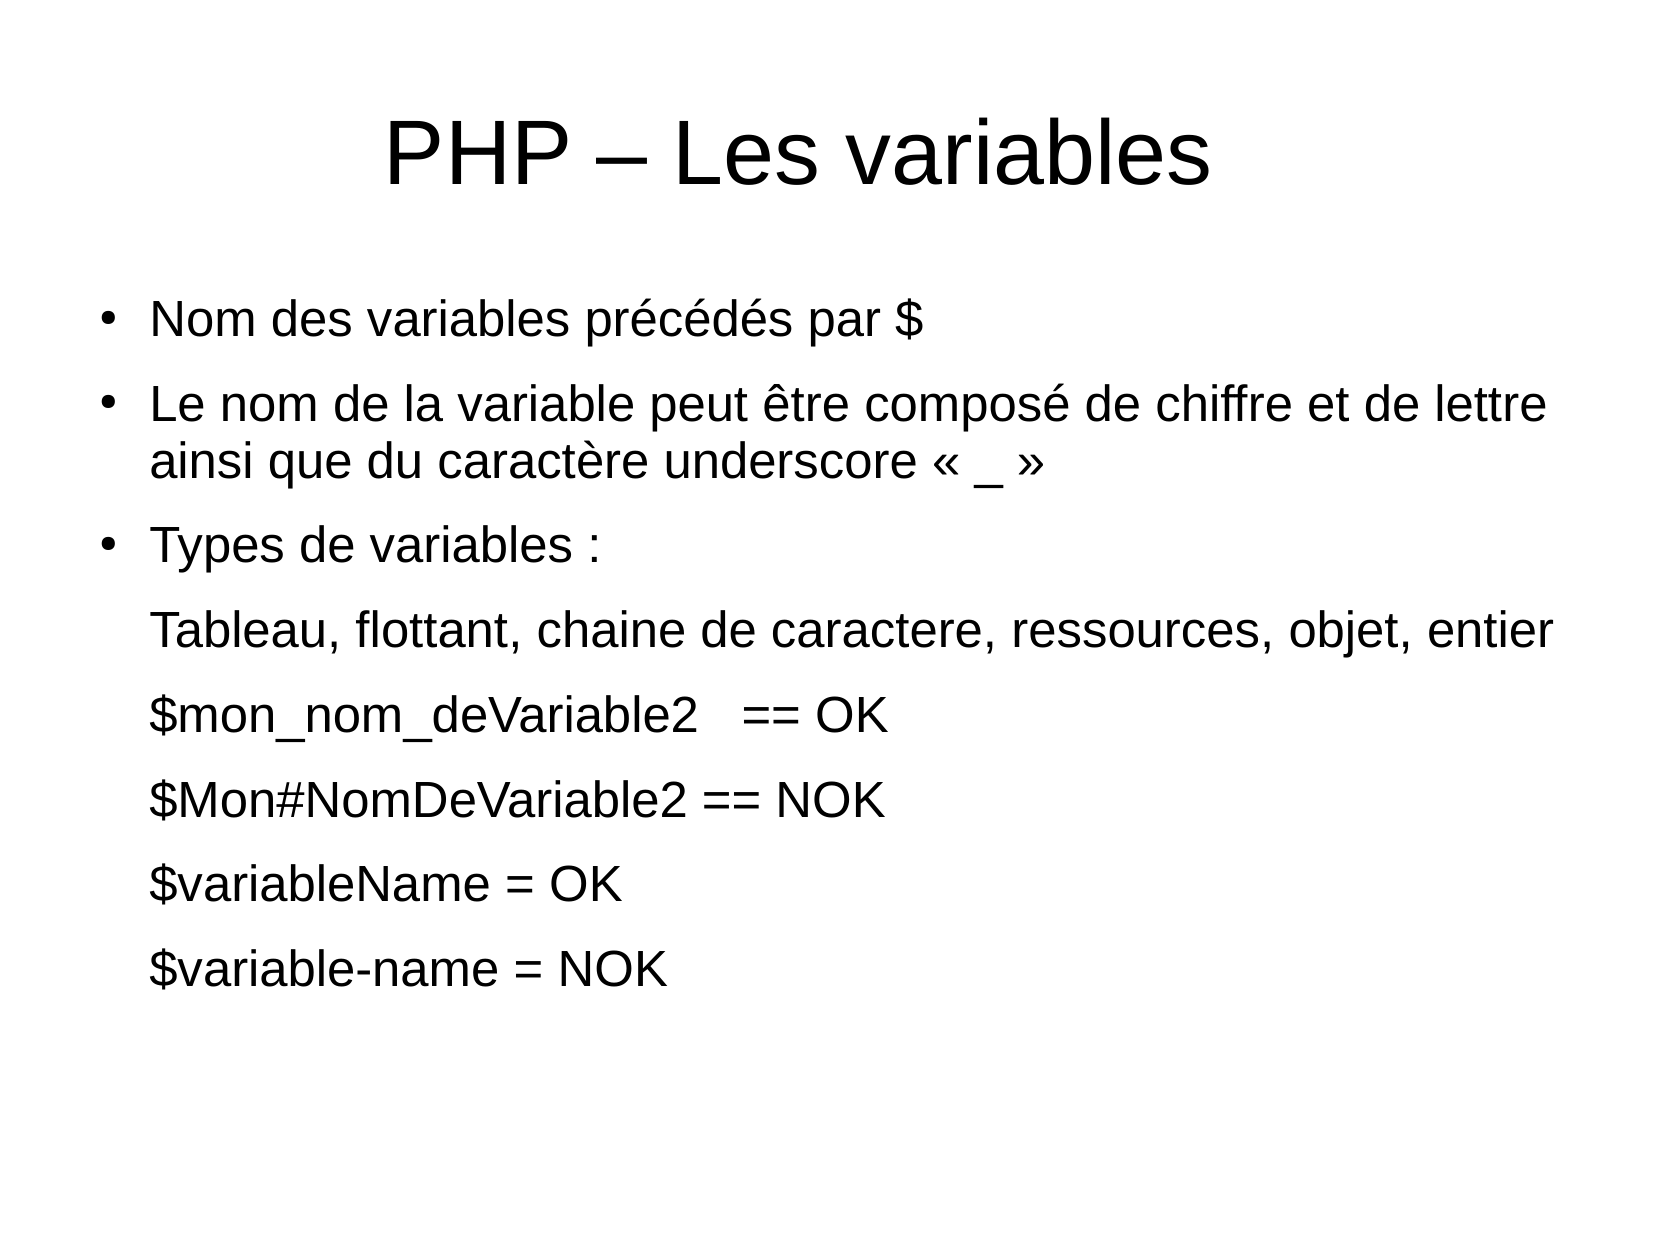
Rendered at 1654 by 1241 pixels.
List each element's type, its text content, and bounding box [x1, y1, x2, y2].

list Nom des variables précédés par $ Le nom de la variable peut être composé de chiffre et de lettre ainsi que du caractère underscore « _ » Types de variables : Tableau, flottant, chaine de caractere, ressources, objet, entier $mon_nom_deVariable2 == OK $Mon#NomDeVariable2 == NOK $variableName = OK $variable-name = NOK [82, 290, 1571, 1010]
title PHP – Les variables [82, 49, 1571, 257]
